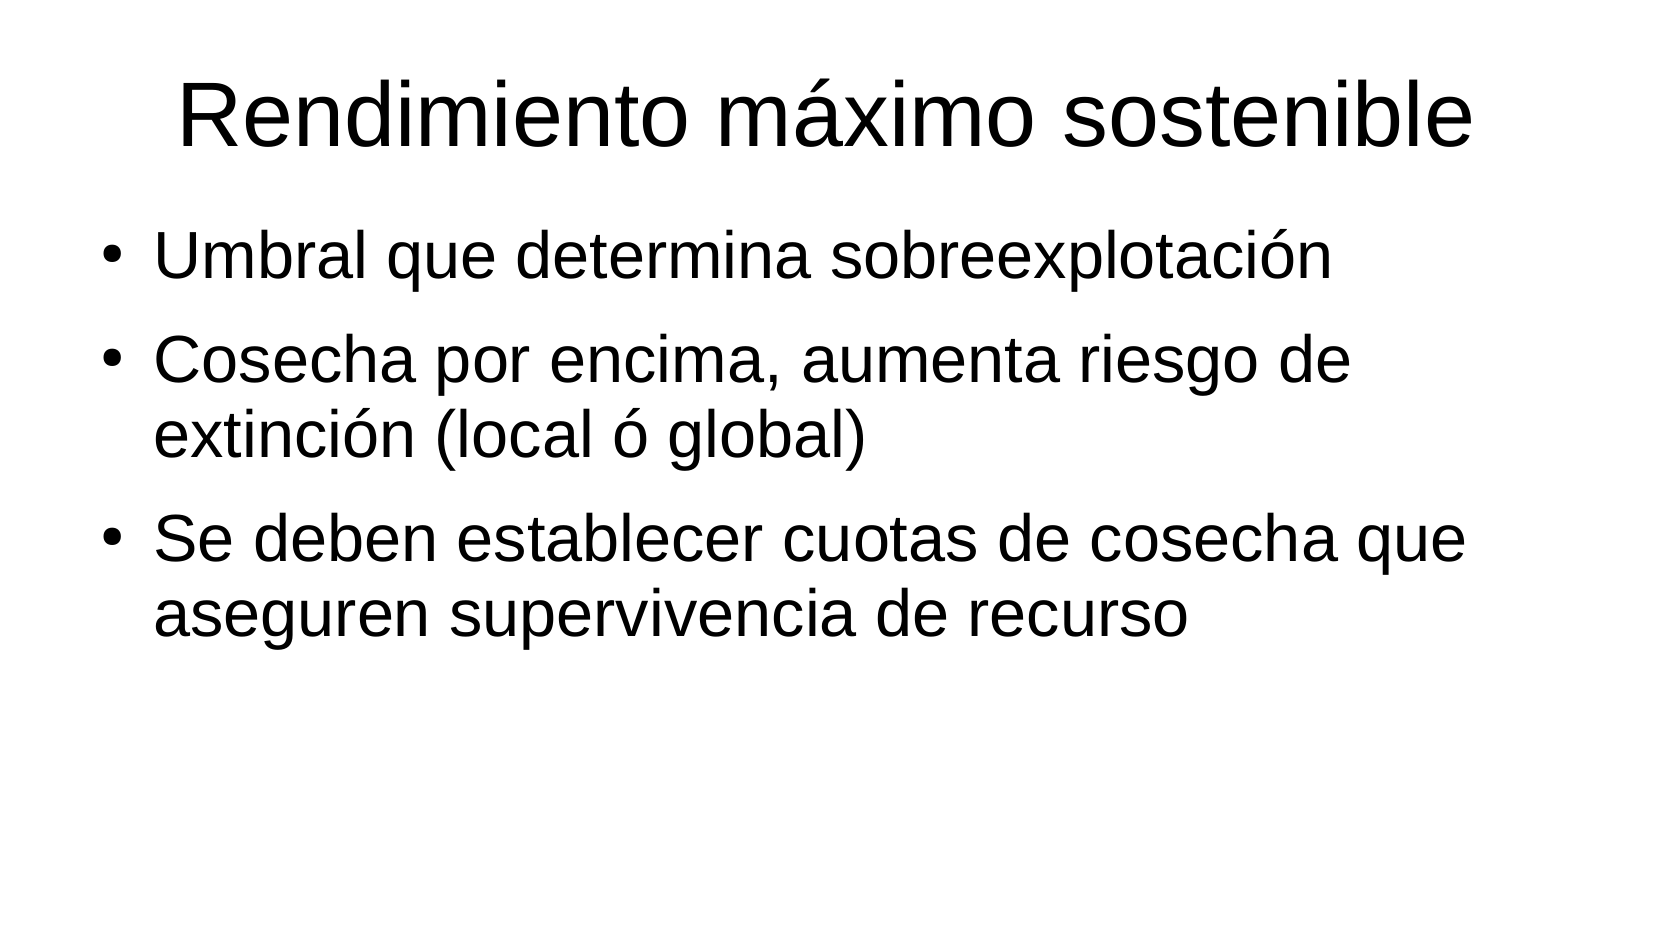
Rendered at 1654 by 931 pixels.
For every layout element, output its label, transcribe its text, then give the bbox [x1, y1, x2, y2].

title Rendimiento máximo sostenible [82, 37, 1571, 193]
list Umbral que determina sobreexplotación Cosecha por encima, aumenta riesgo de extinción (local ó global) Se deben establecer cuotas de cosecha que aseguren supervivencia de recurso [82, 217, 1571, 758]
